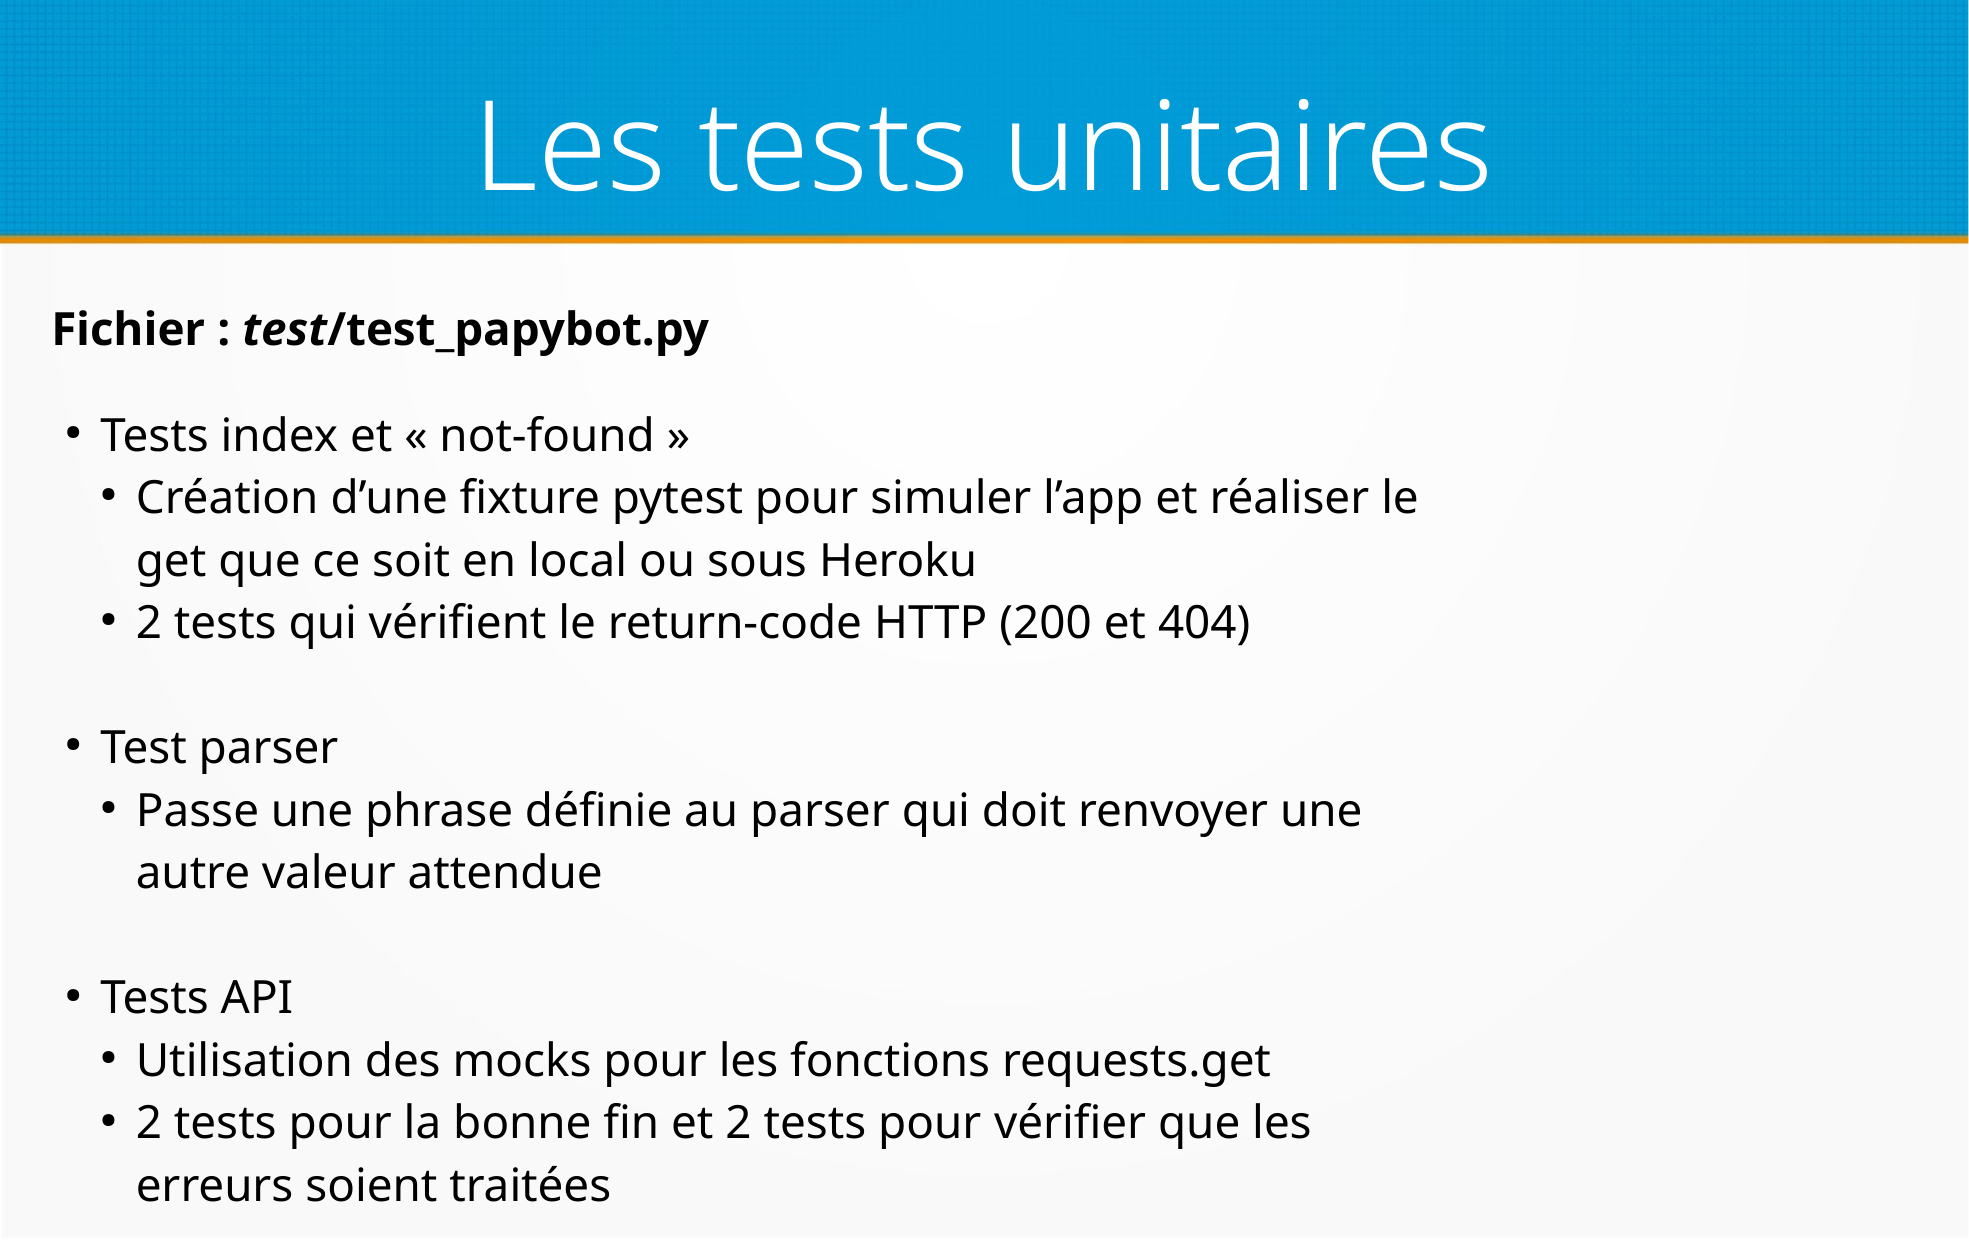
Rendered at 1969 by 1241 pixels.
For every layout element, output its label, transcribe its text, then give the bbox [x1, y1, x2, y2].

text_box Fichier : test/test_papybot.py [45, 295, 819, 361]
picture [0, 233, 1969, 1241]
title Les tests unitaires [98, 19, 1870, 227]
text_box Tests index et « not-found » Création d’une fixture pytest pour simuler l’app et réaliser le get que ce soit en local ou sous Heroku 2 tests qui vérifient le return-code HTTP (200 et 404) Test parser Passe une phrase définie au parser qui doit renvoyer une autre valeur attendue Tests API Utilisation des mocks pour les fonctions requests.get 2 tests pour la bonne fin et 2 tests pour vérifier que les erreurs soient traitées [59, 456, 1477, 1161]
